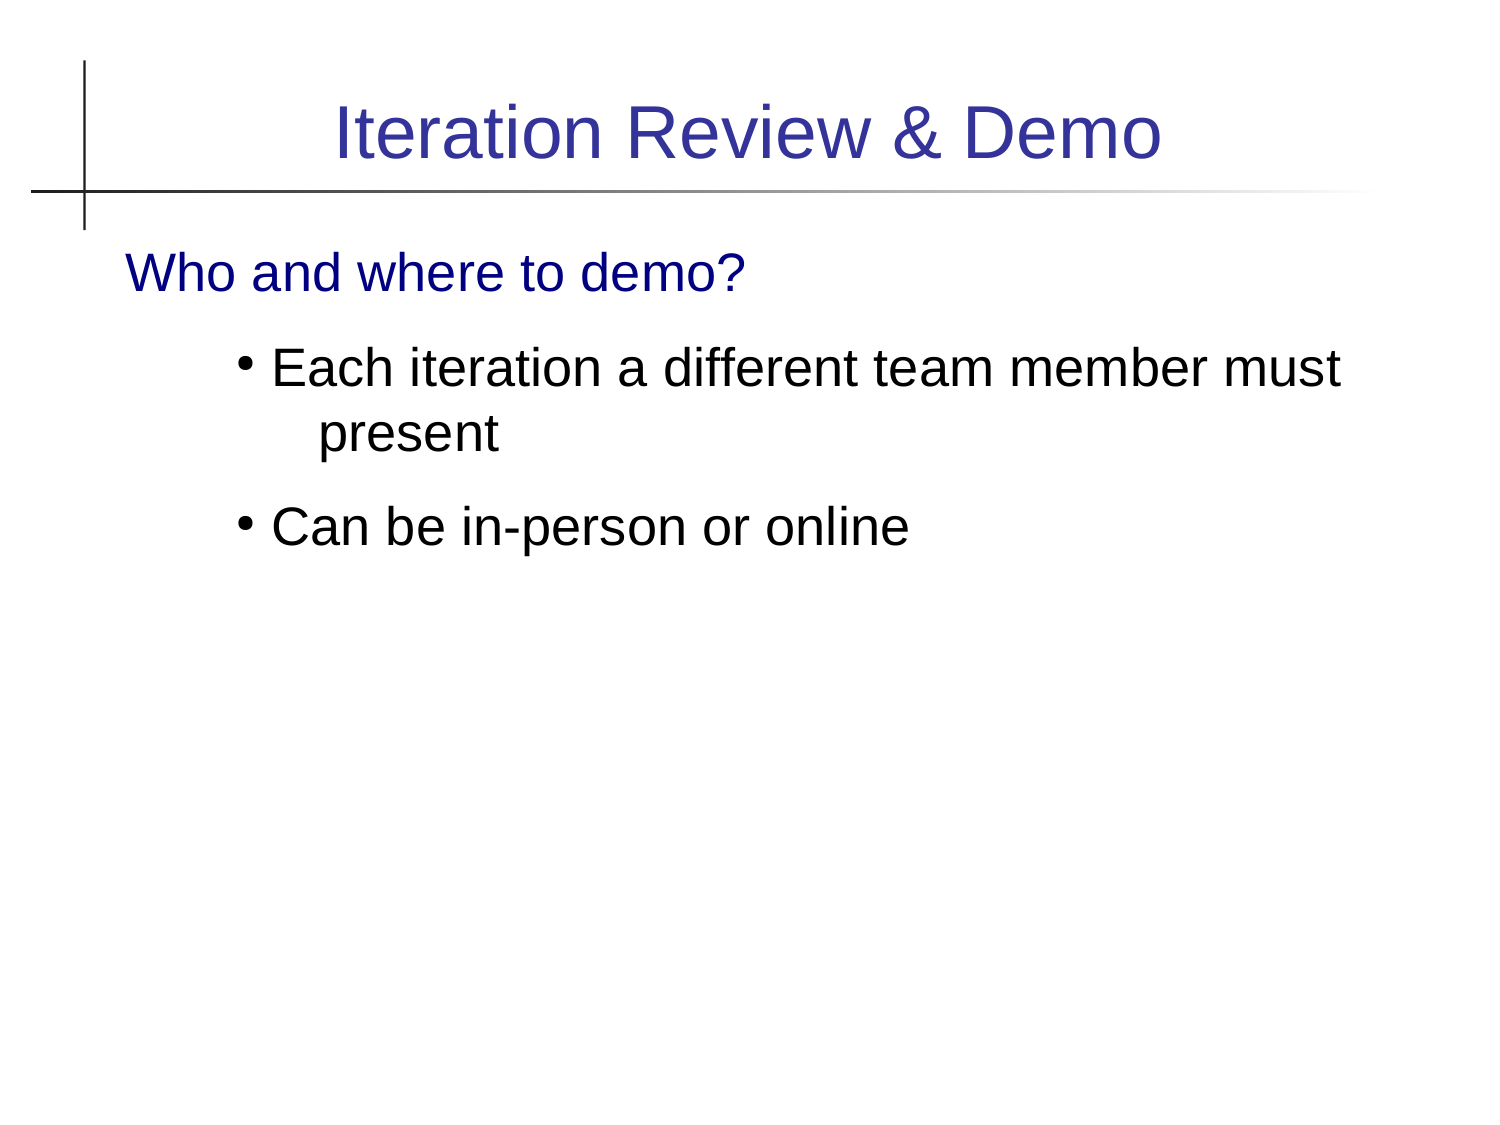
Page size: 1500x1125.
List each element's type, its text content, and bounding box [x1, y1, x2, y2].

title Iteration Review & Demo [100, 42, 1397, 182]
list Who and where to demo? Each iteration a different team member must present Can be in-person or online [110, 229, 1408, 1051]
